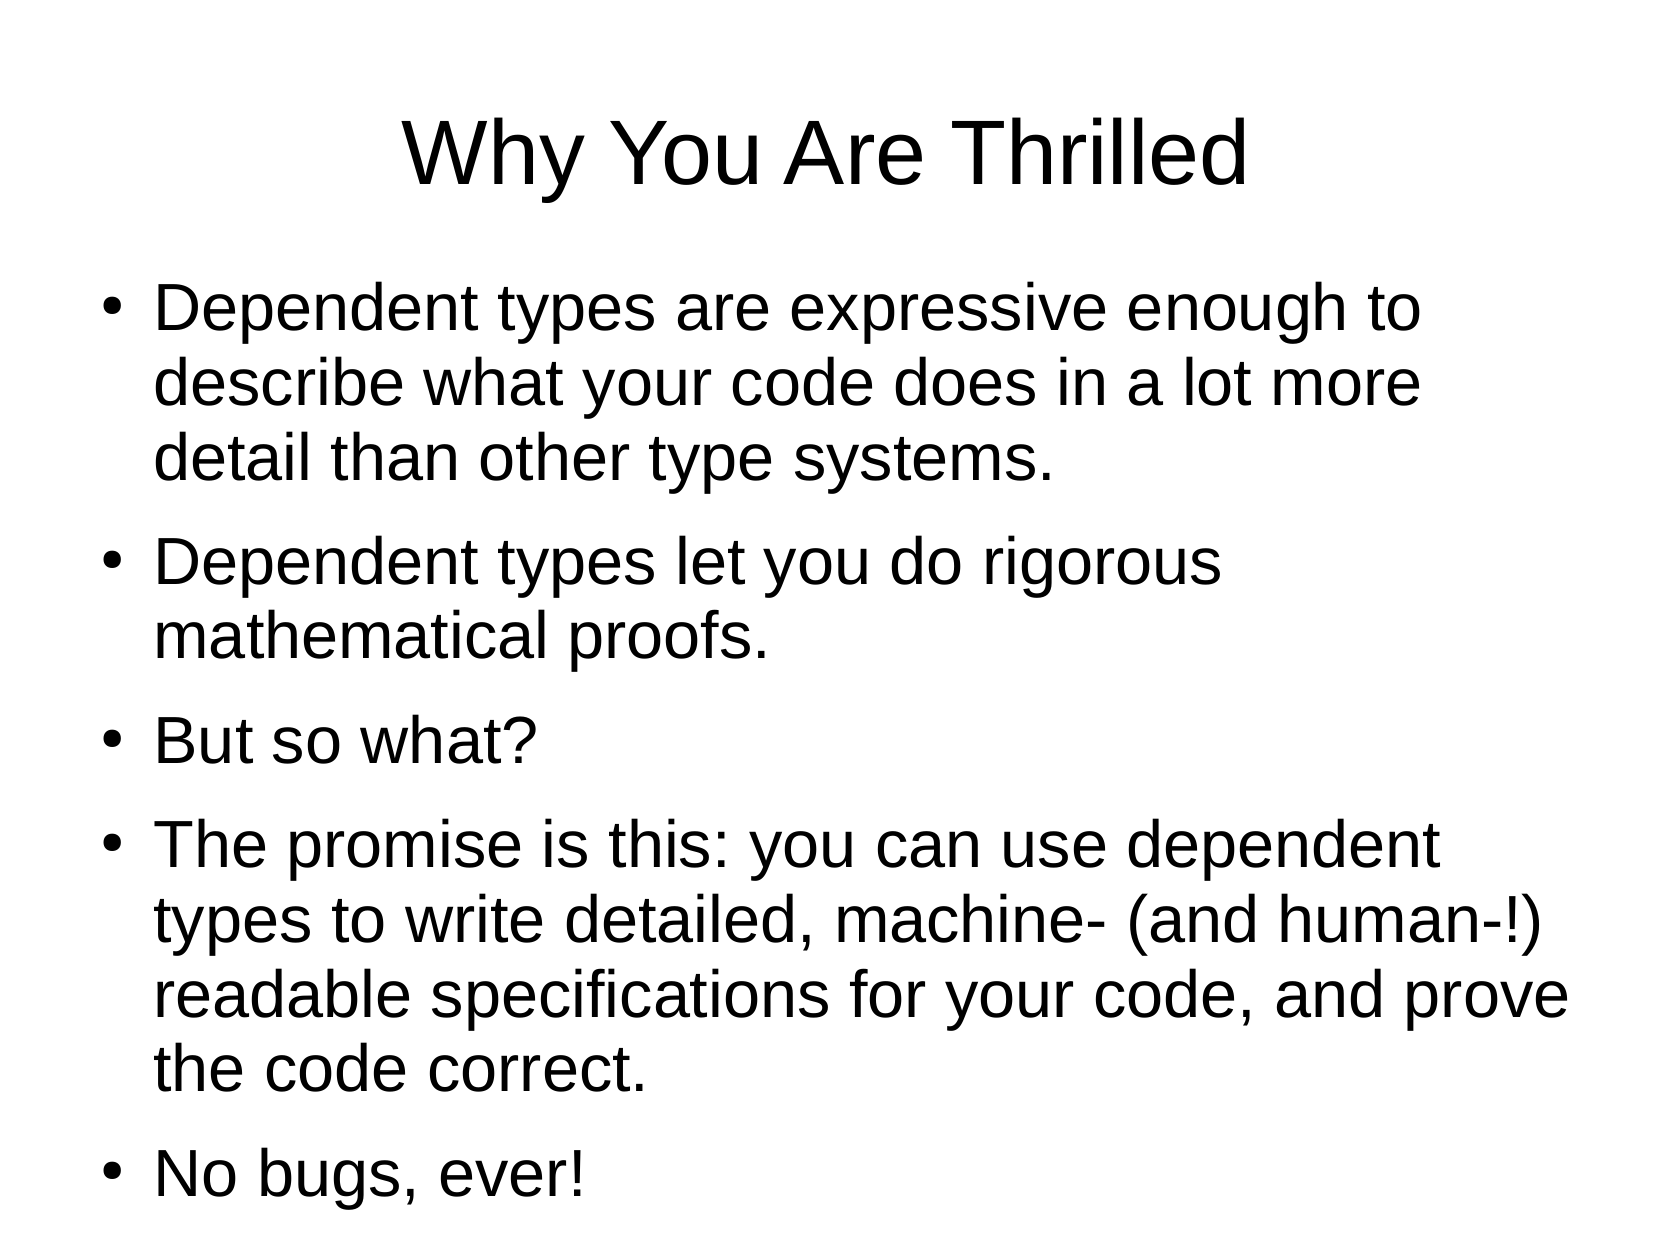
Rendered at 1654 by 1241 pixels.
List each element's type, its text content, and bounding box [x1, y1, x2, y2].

title Why You Are Thrilled [82, 49, 1571, 257]
list Dependent types are expressive enough to describe what your code does in a lot more detail than other type systems. Dependent types let you do rigorous mathematical proofs. But so what? The promise is this: you can use dependent types to write detailed, machine- (and human-!) readable specifications for your code, and prove the code correct. No bugs, ever! [82, 270, 1576, 1231]
